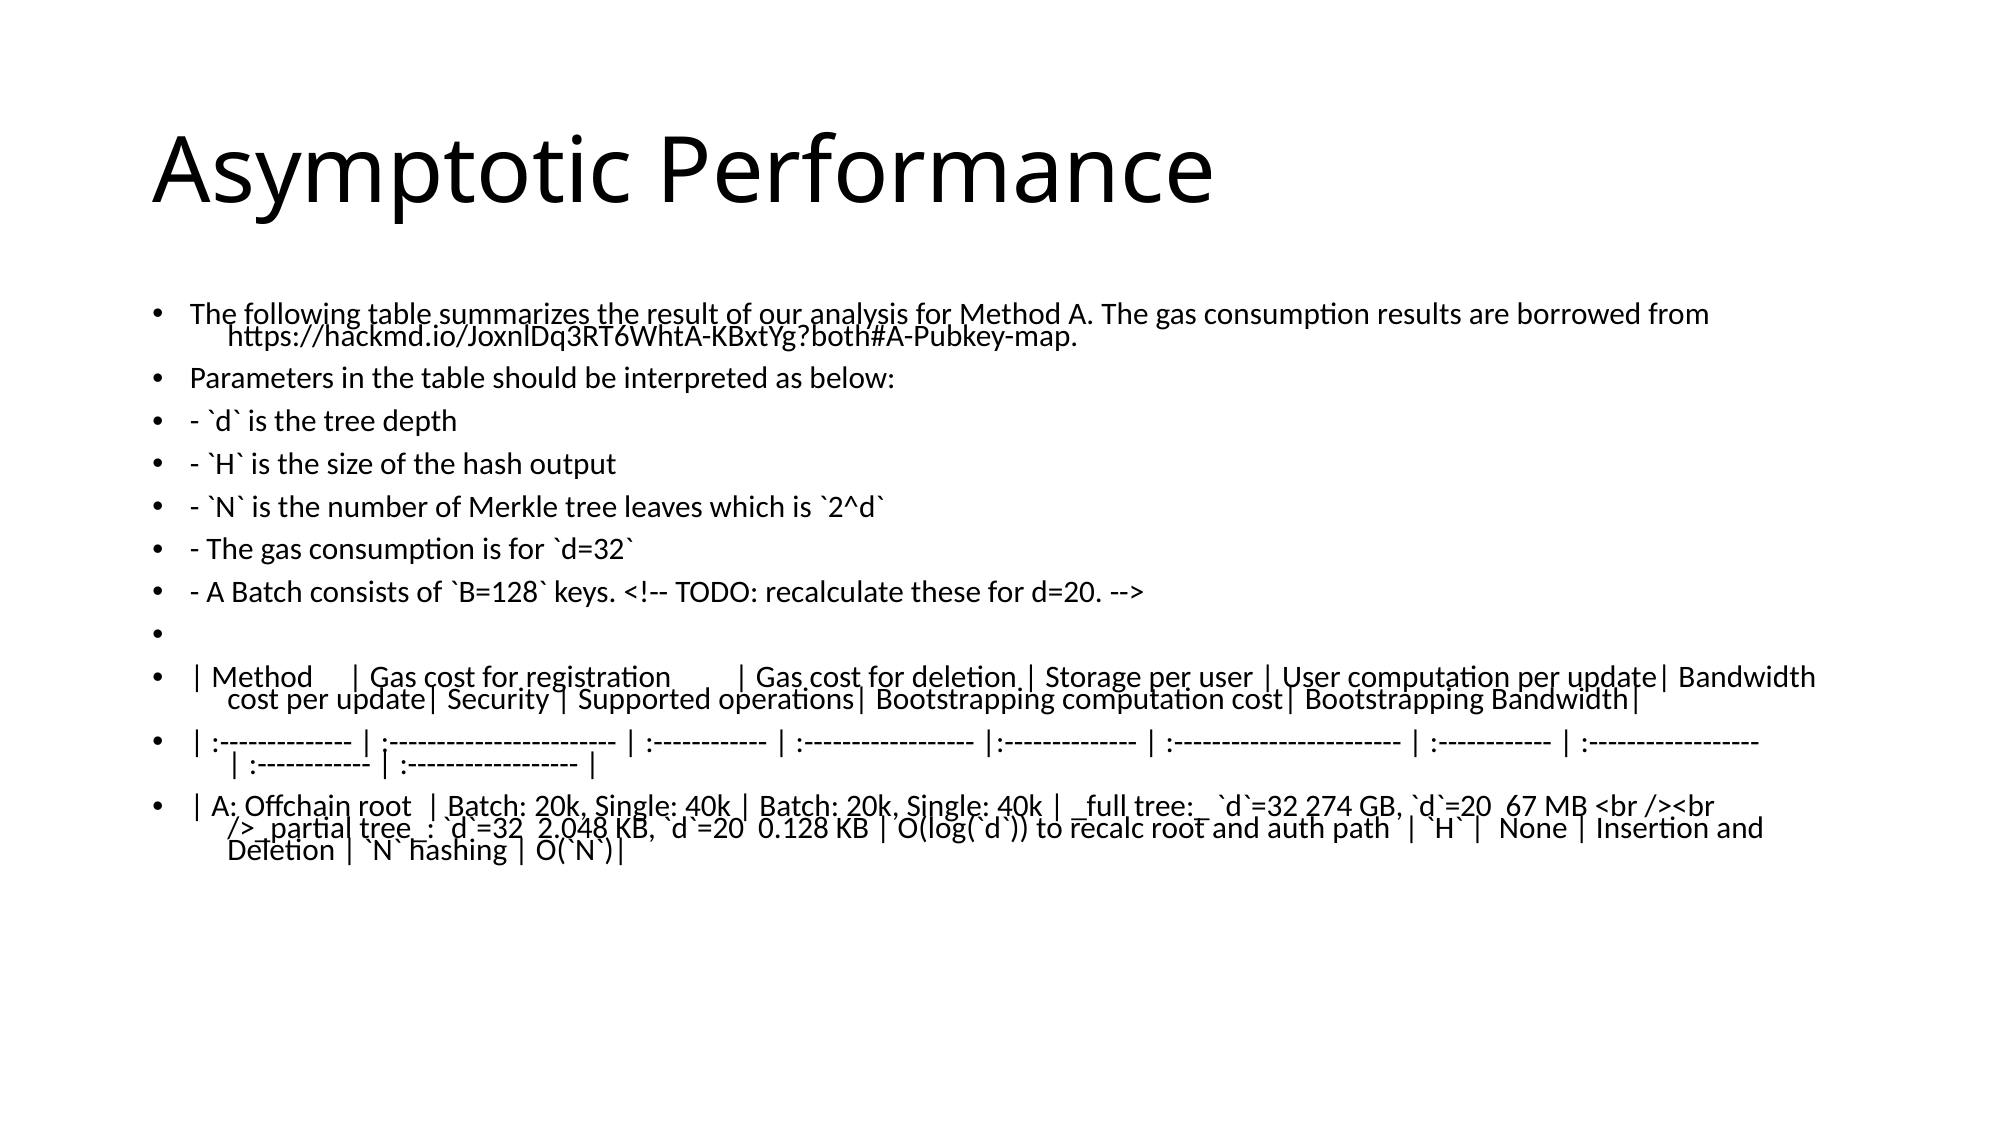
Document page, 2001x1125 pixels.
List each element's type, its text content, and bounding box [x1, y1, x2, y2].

list The following table summarizes the result of our analysis for Method A. The gas consumption results are borrowed from https://hackmd.io/JoxnlDq3RT6WhtA-KBxtYg?both#A-Pubkey-map. Parameters in the table should be interpreted as below: - `d` is the tree depth - `H` is the size of the hash output - `N` is the number of Merkle tree leaves which is `2^d` - The gas consumption is for `d=32` - A Batch consists of `B=128` keys. <!-- TODO: recalculate these for d=20. --> | Method | Gas cost for registration | Gas cost for deletion | Storage per user | User computation per update| Bandwidth cost per update| Security | Supported operations| Bootstrapping computation cost| Bootstrapping Bandwidth| | :-------------- | :------------------------ | :------------ | :------------------ |:-------------- | :------------------------ | :------------ | :------------------ | :------------ | :------------------ | | A: Offchain root | Batch: 20k, Single: 40k | Batch: 20k, Single: 40k | _full tree:_ `d`=32 274 GB, `d`=20 67 MB <br /><br />_partial tree_: `d`=32 2.048 KB, `d`=20 0.128 KB | O(log(`d`)) to recalc root and auth path | `H` | None | Insertion and Deletion | `N` hashing | O(`N`)| [137, 299, 1863, 1014]
title Asymptotic Performance [137, 59, 1863, 278]
